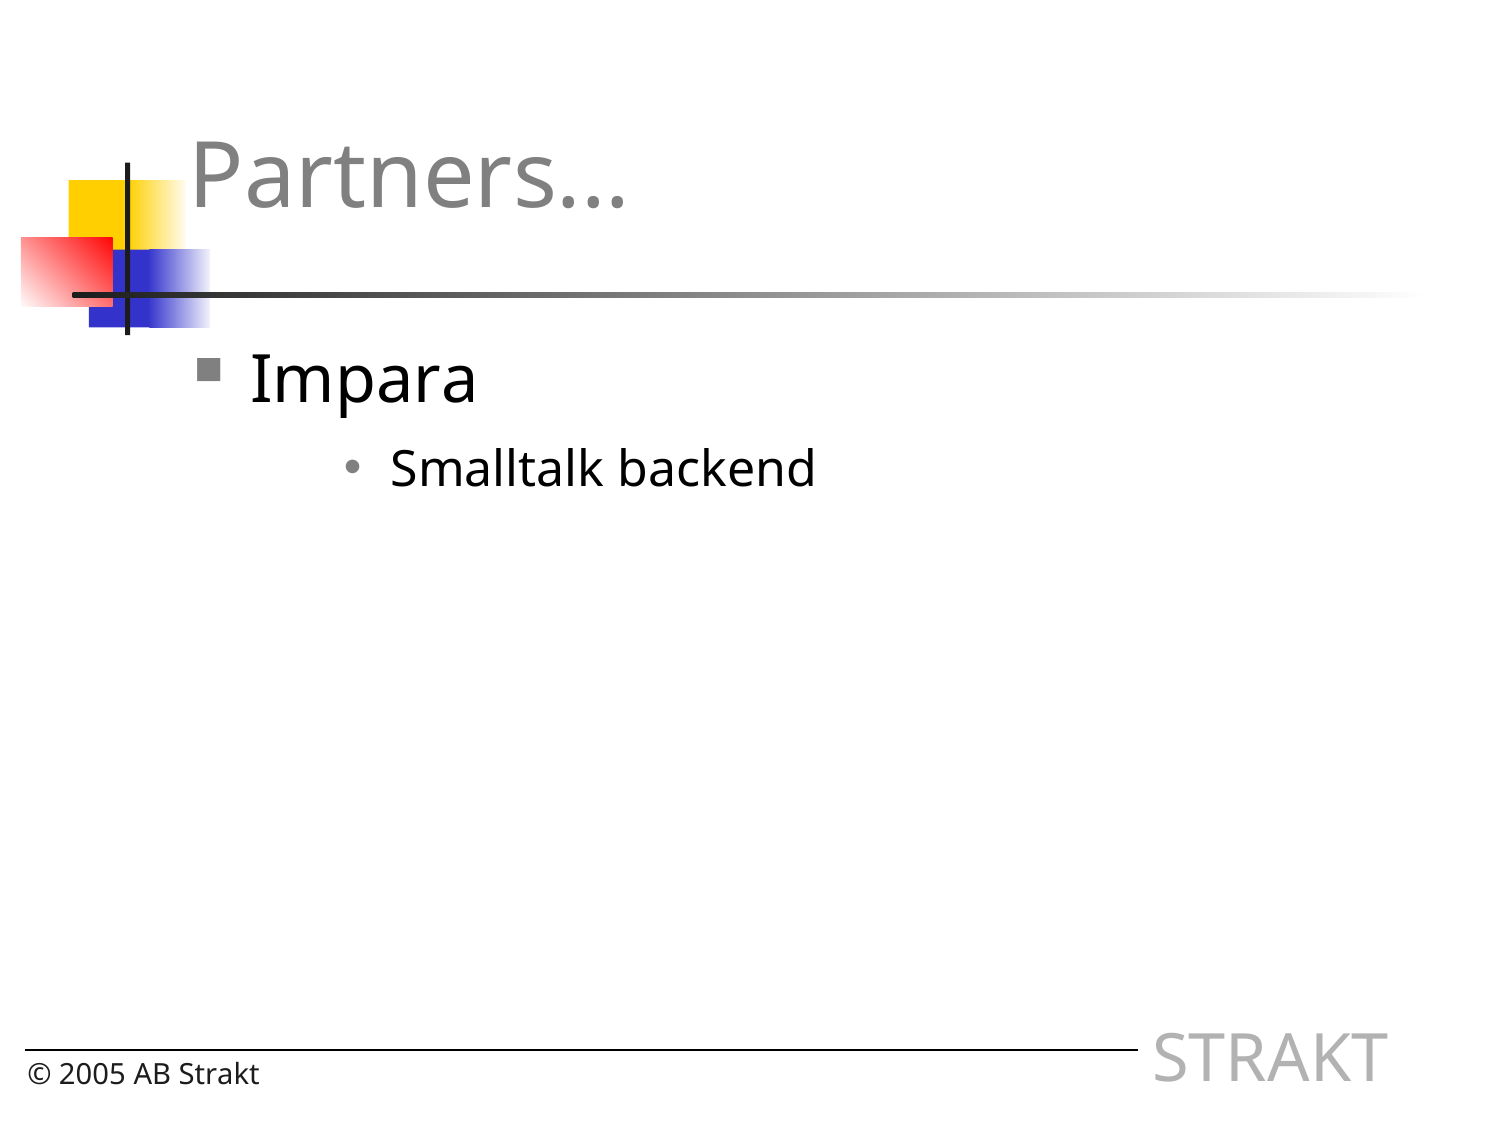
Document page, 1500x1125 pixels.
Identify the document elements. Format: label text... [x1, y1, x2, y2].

title Partners... [188, 53, 1468, 289]
list Impara Smalltalk backend [193, 331, 1469, 1007]
